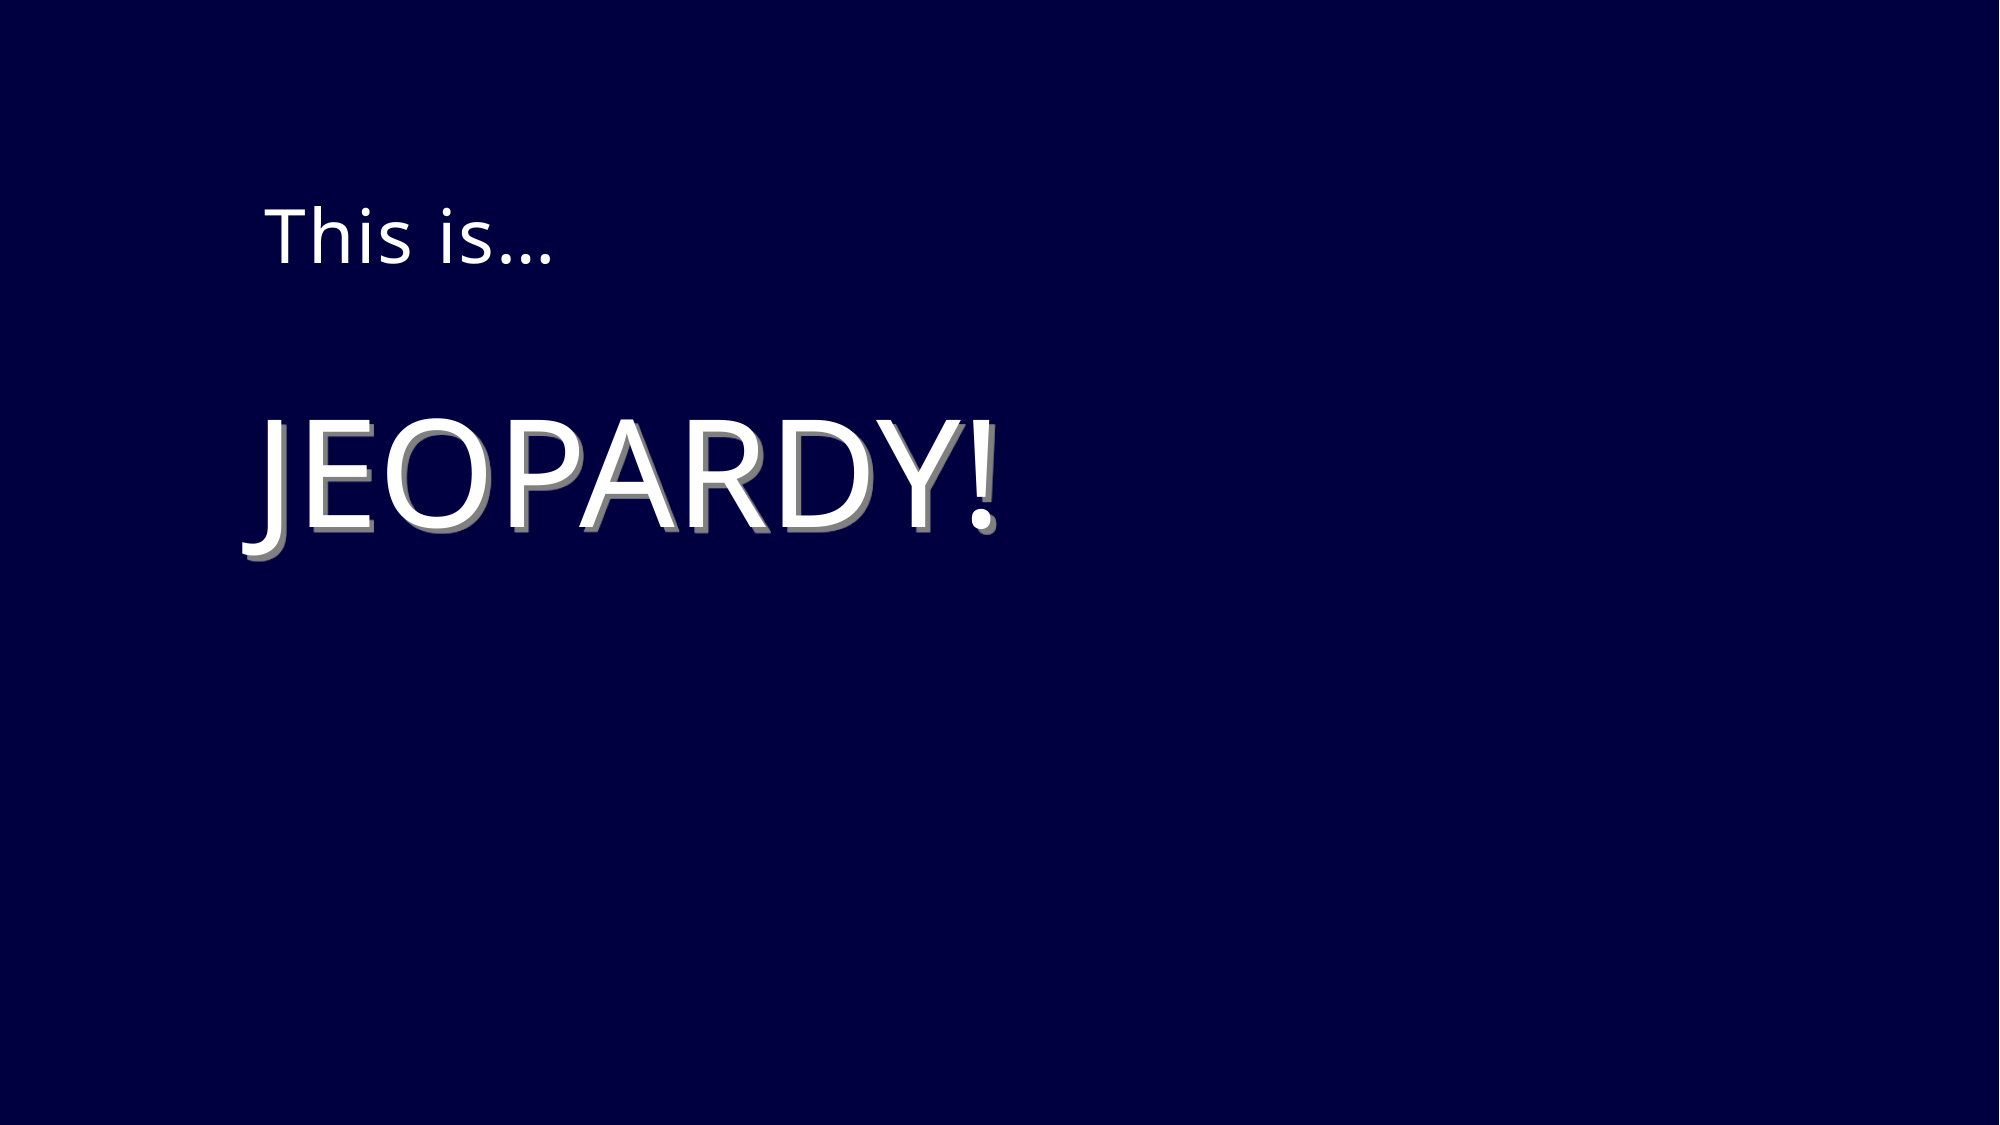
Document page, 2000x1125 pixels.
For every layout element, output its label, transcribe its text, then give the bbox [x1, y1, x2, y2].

title This is… [249, 62, 1750, 288]
text_box JEOPARDY! [240, 360, 1593, 858]
